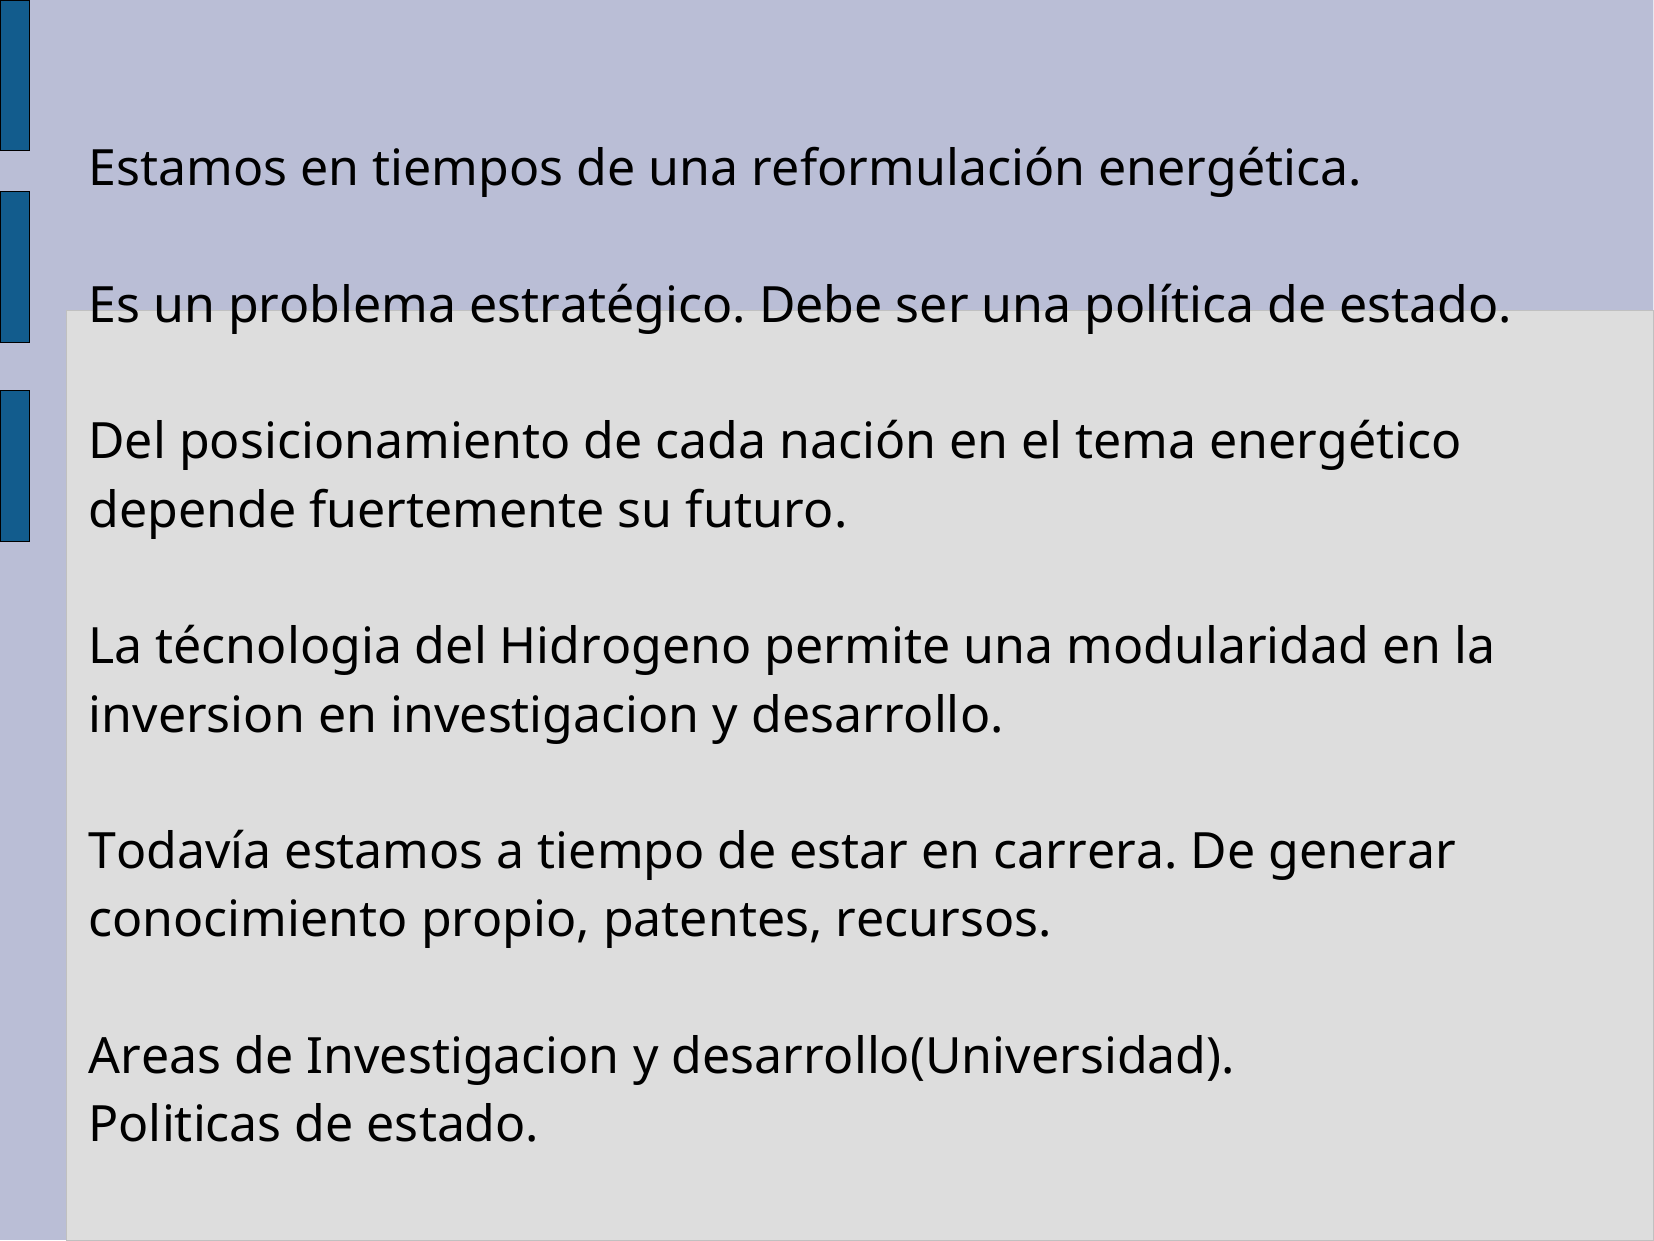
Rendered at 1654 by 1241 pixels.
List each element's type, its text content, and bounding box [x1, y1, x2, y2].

subtitle Estamos en tiempos de una reformulación energética. Es un problema estratégico. Debe ser una política de estado. Del posicionamiento de cada nación en el tema energético depende fuertemente su futuro. La técnologia del Hidrogeno permite una modularidad en la inversion en investigacion y desarrollo. Todavía estamos a tiempo de estar en carrera. De generar conocimiento propio, patentes, recursos. Areas de Investigacion y desarrollo(Universidad). Politicas de estado. [88, 48, 1625, 1241]
